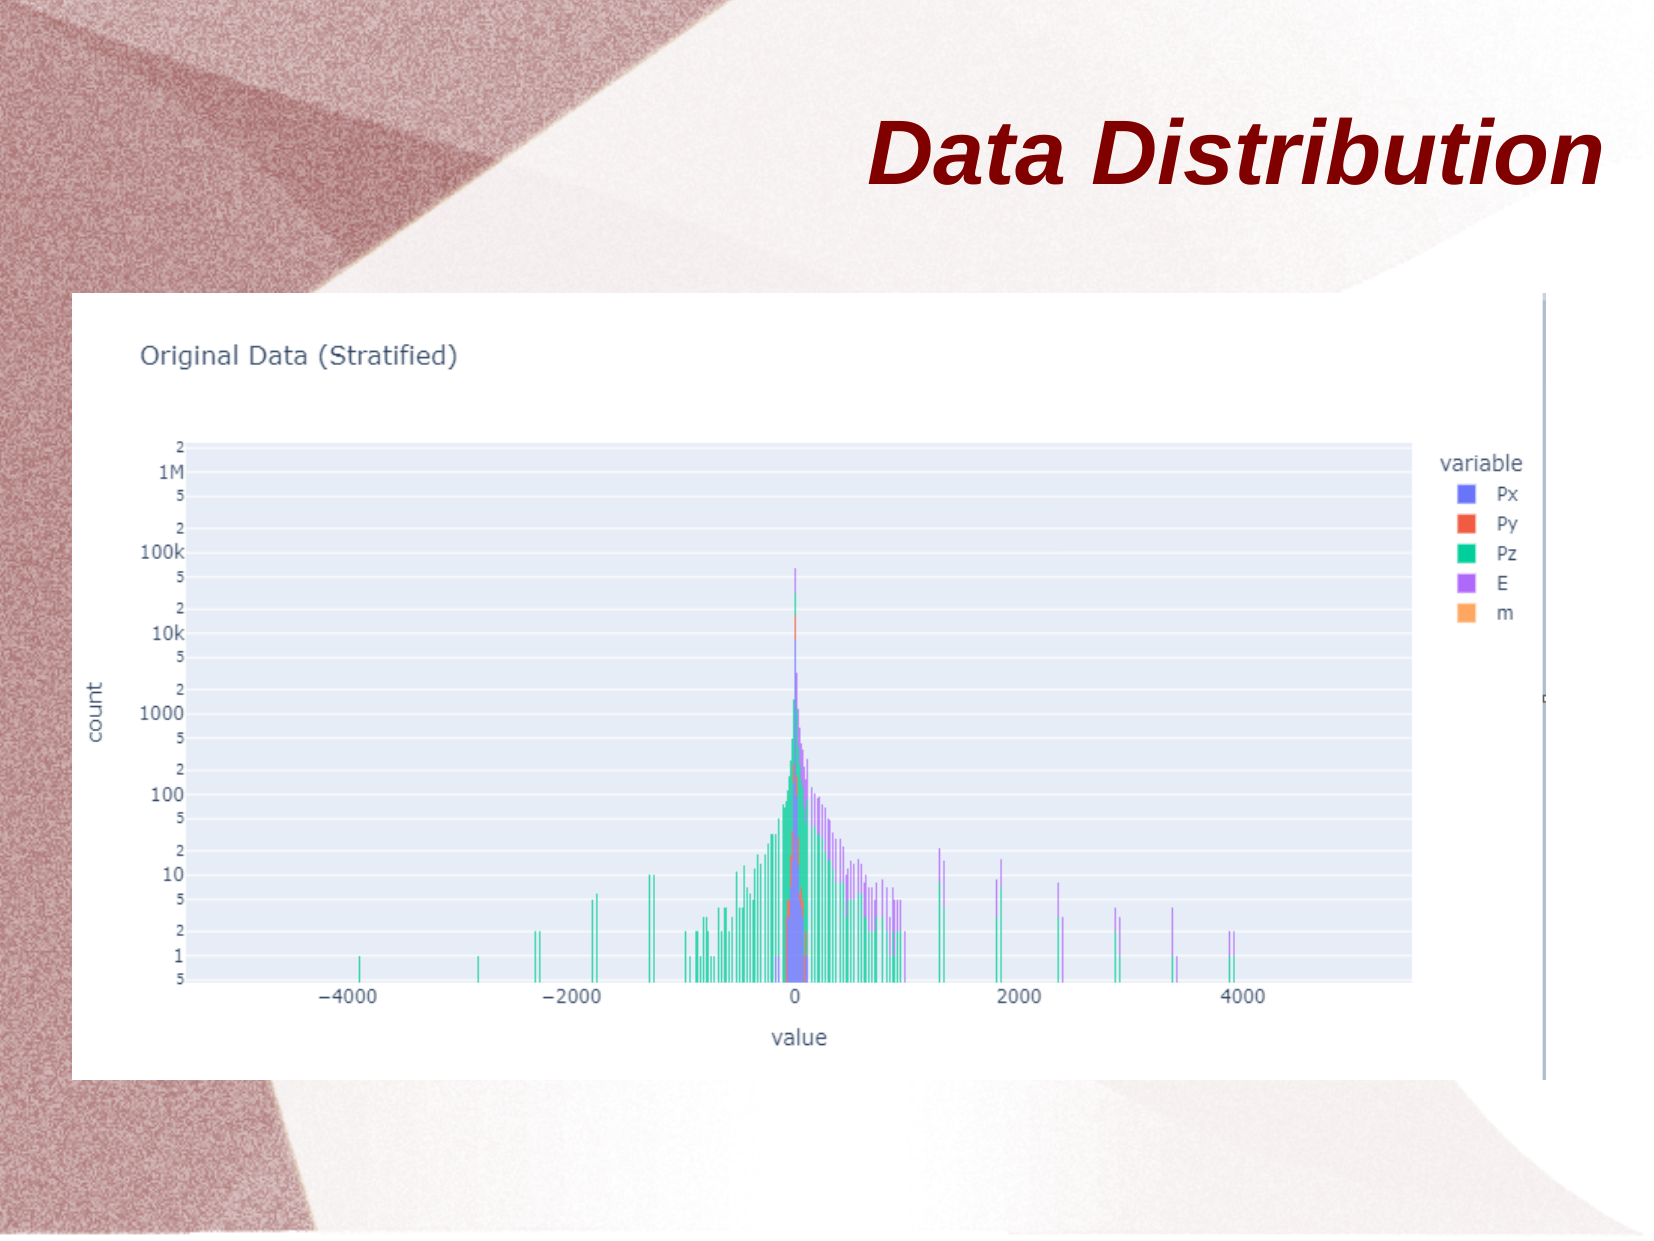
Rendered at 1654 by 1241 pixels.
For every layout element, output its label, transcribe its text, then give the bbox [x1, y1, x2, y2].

title Data Distribution [596, 49, 1607, 257]
picture [0, 0, 1654, 1241]
